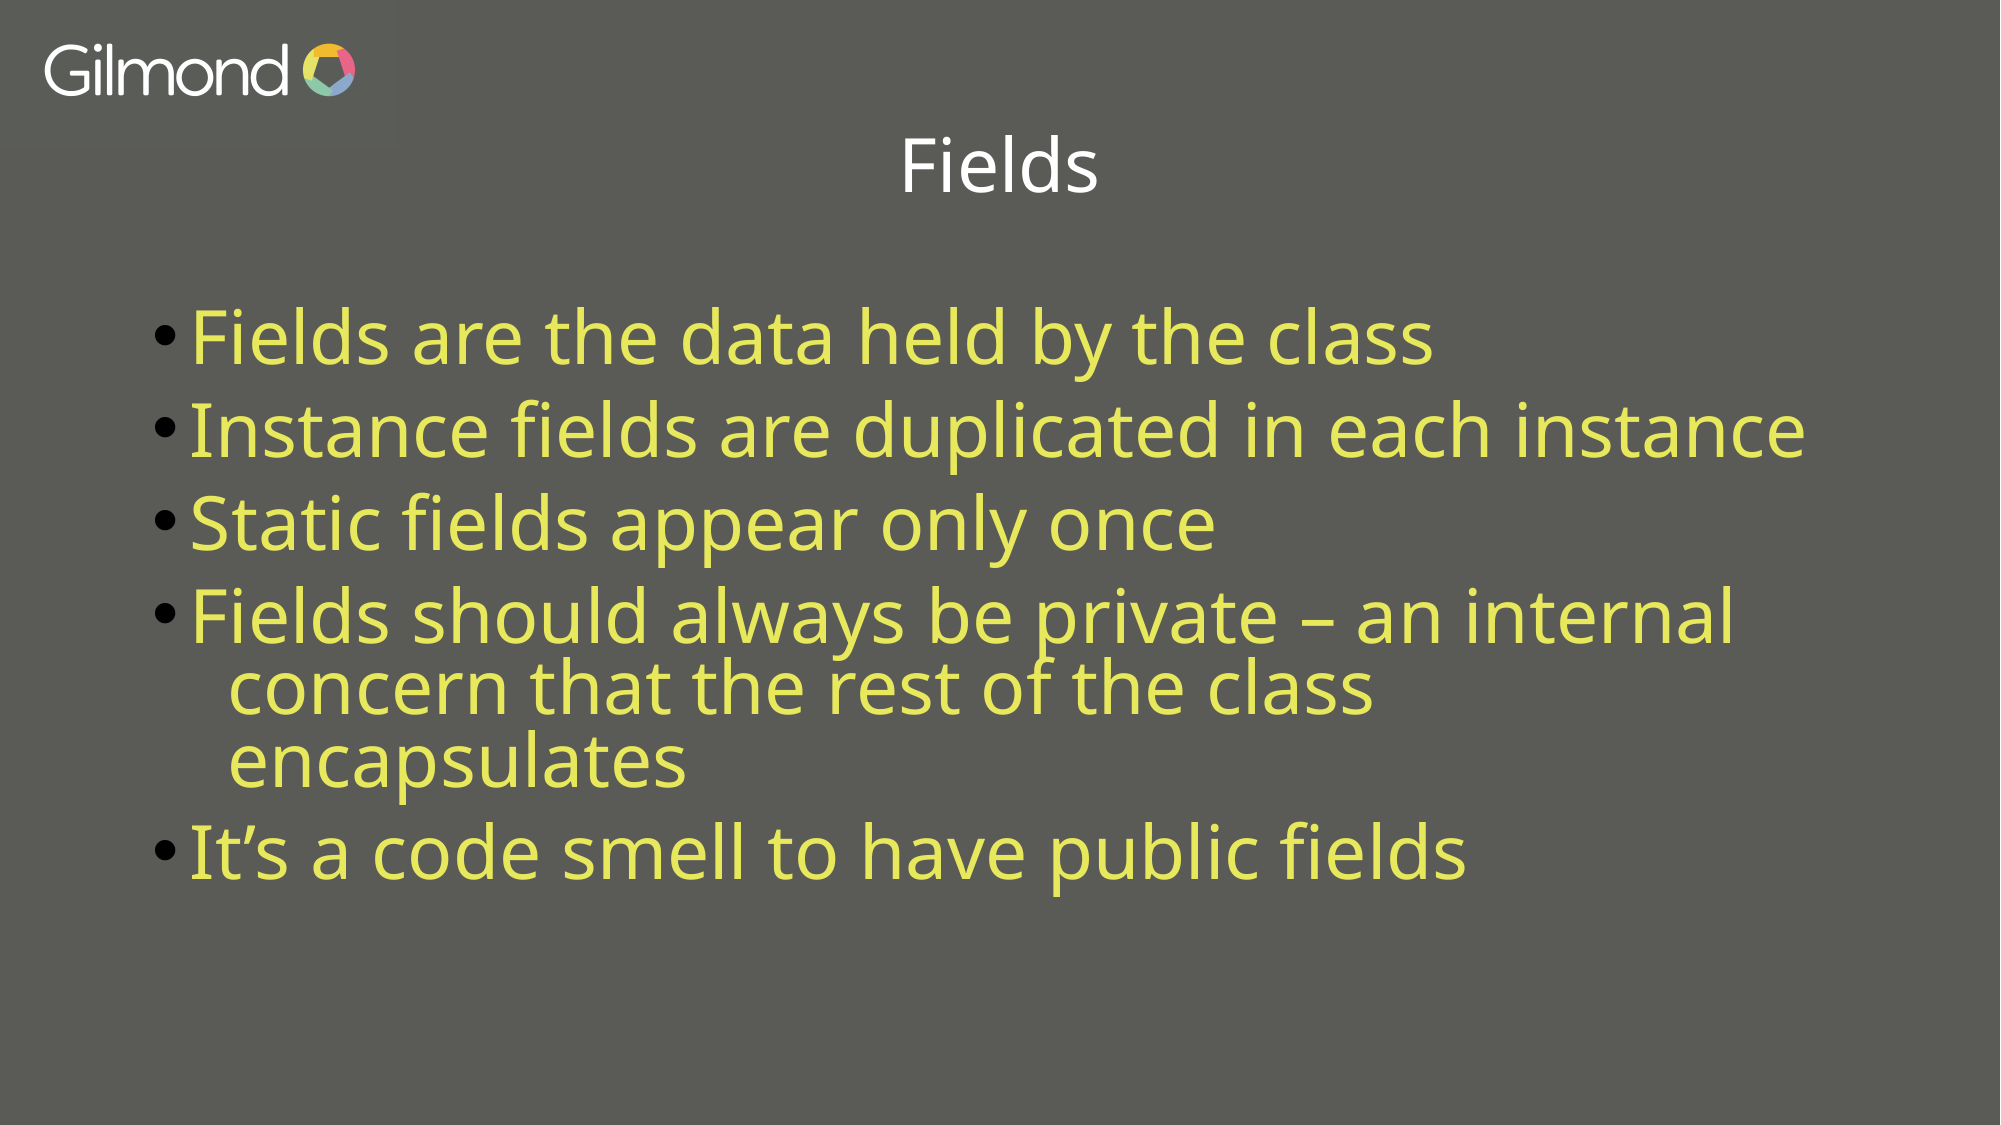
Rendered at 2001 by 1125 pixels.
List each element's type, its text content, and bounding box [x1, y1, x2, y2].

title Fields [137, 59, 1863, 278]
picture [0, 0, 399, 149]
list Fields are the data held by the class Instance fields are duplicated in each instance Static fields appear only once Fields should always be private – an internal concern that the rest of the class encapsulates It’s a code smell to have public fields [137, 299, 1863, 1014]
